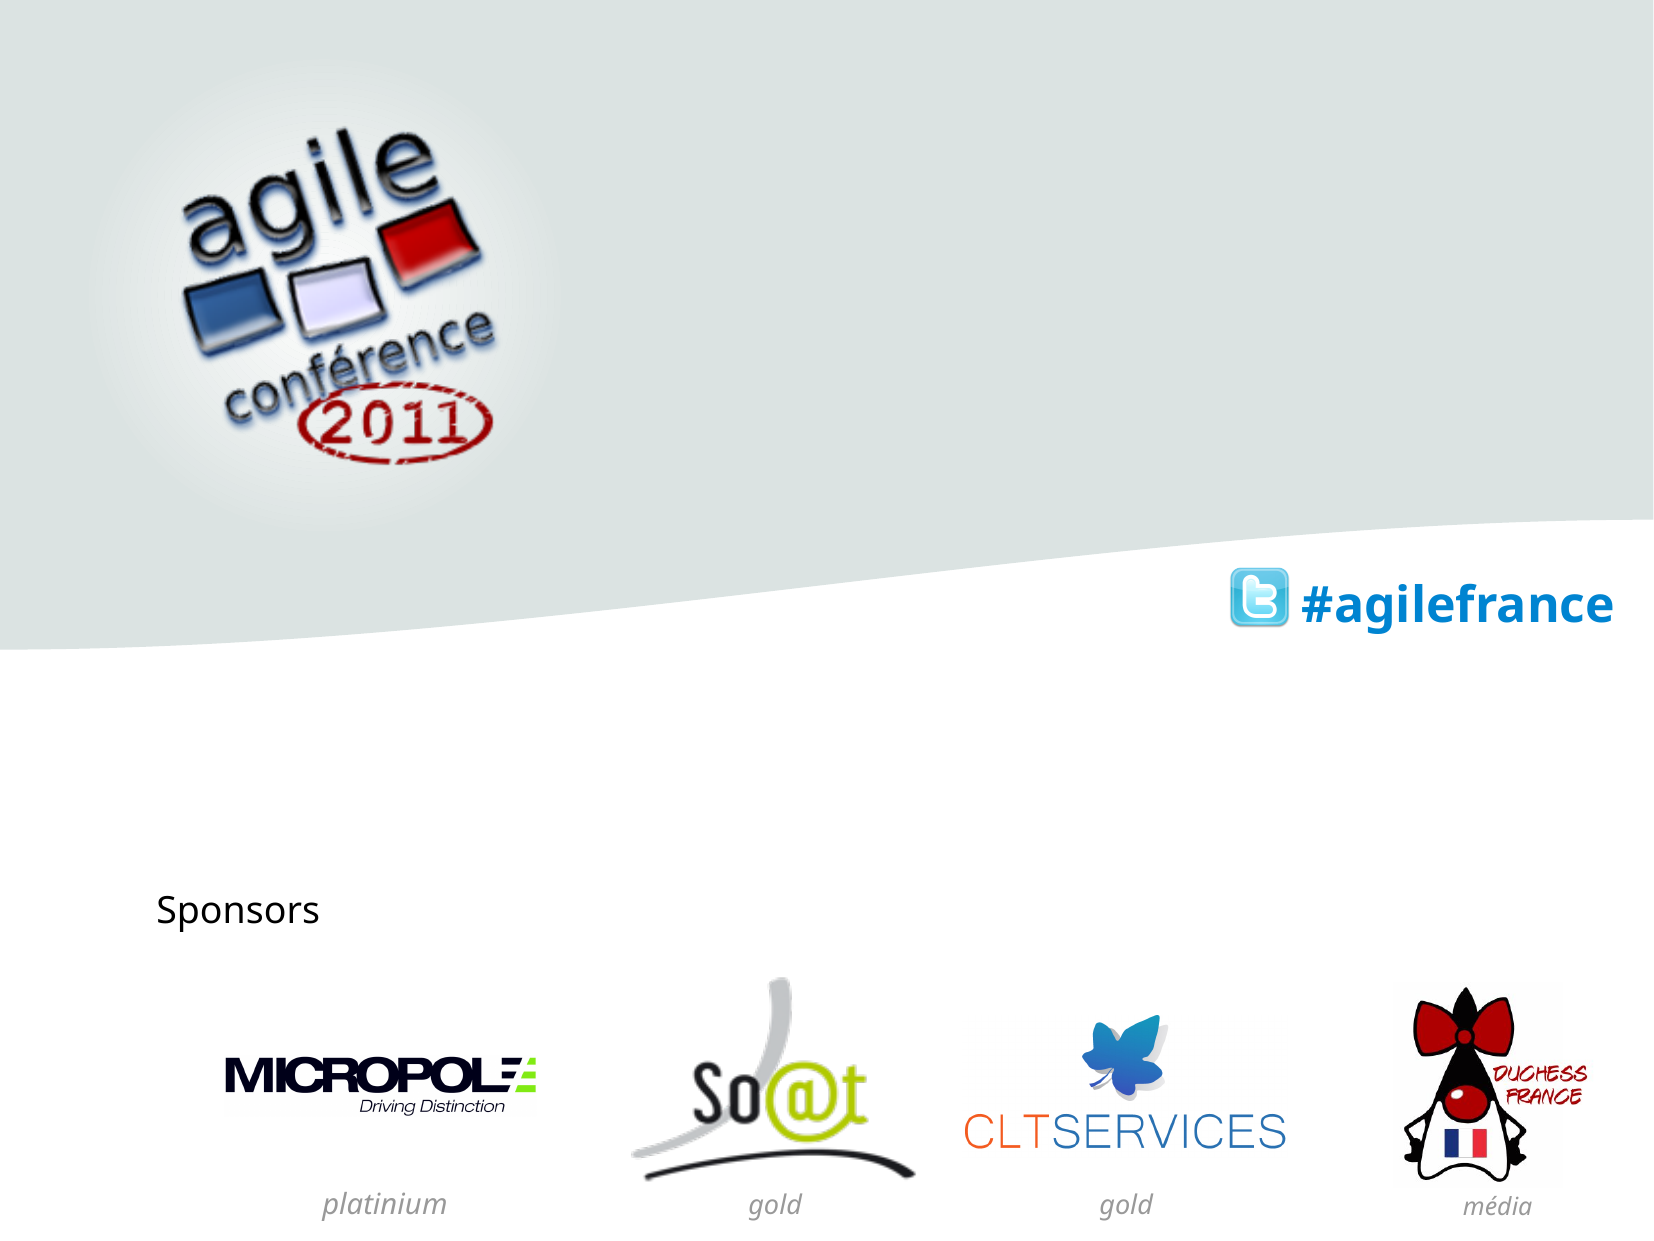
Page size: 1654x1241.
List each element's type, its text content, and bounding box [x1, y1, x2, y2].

picture [626, 935, 922, 1231]
text_box platinium [307, 1175, 454, 1229]
picture [147, 117, 503, 473]
text_box média [1448, 1181, 1547, 1229]
text_box gold [733, 1178, 815, 1229]
picture [962, 1015, 1288, 1158]
text_box [0, 0, 1654, 650]
text_box #agilefrance [1273, 561, 1610, 642]
text_box Sponsors [141, 876, 330, 940]
picture [1393, 982, 1601, 1190]
picture [1228, 566, 1291, 629]
text_box gold [1084, 1178, 1166, 1229]
picture [224, 1055, 537, 1118]
